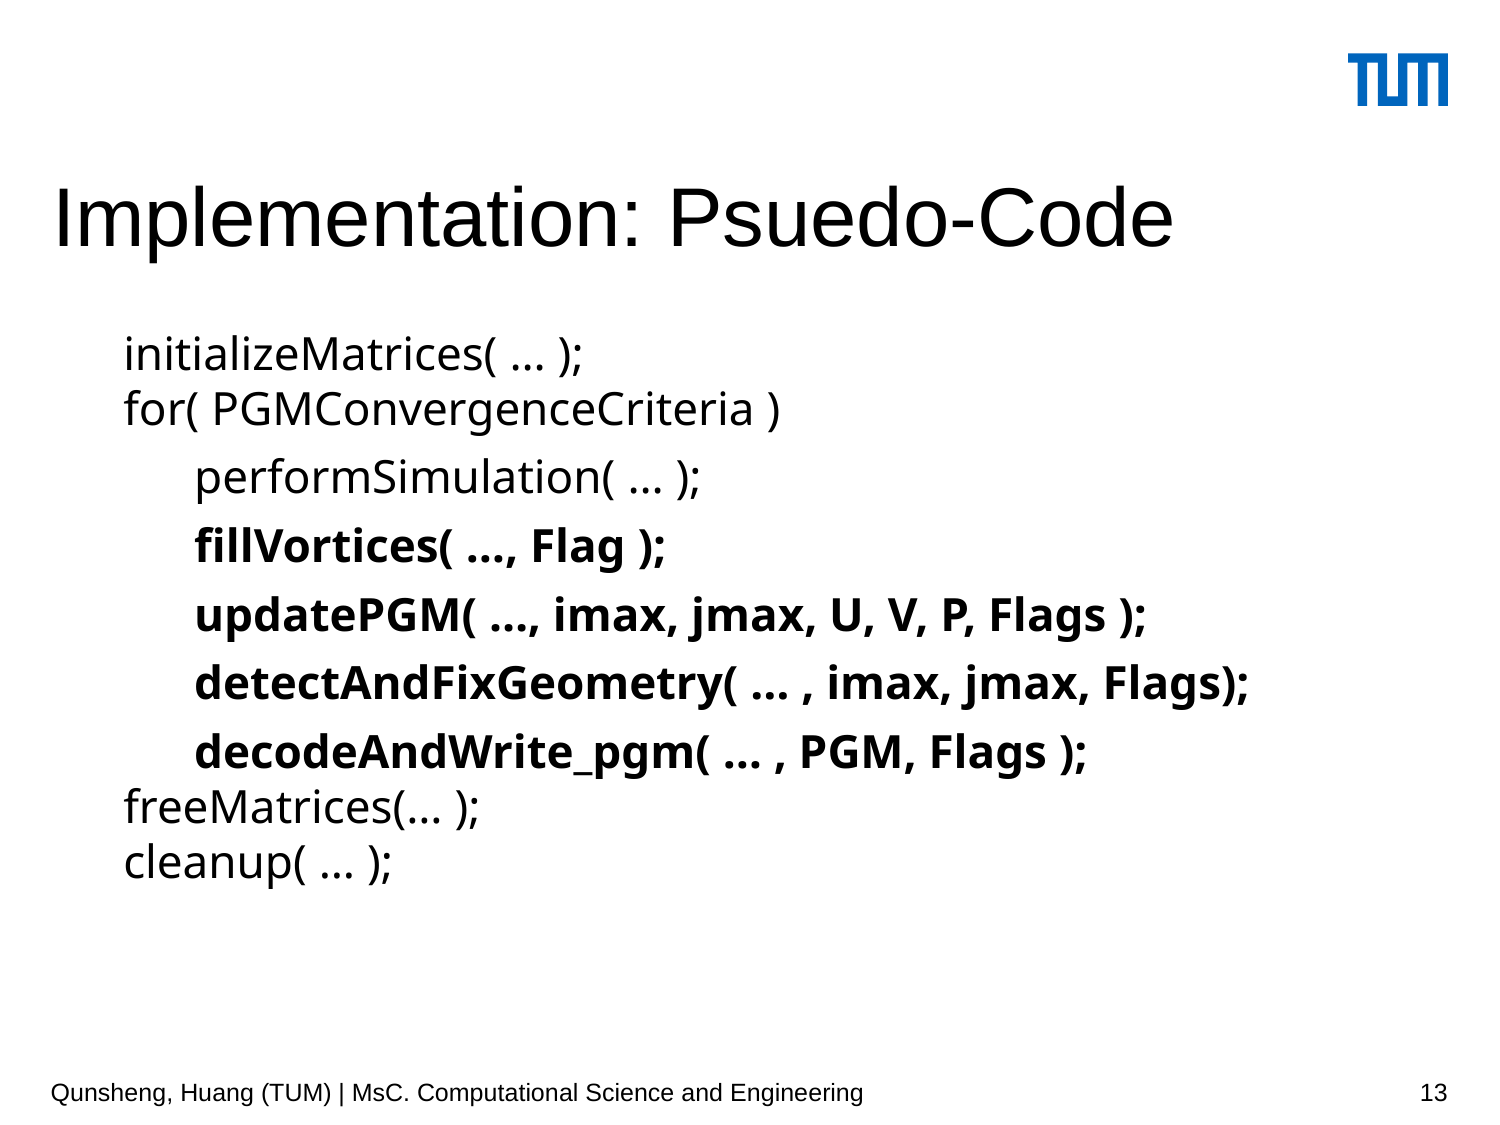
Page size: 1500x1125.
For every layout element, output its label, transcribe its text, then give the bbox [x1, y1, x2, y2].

slide_number <number> [1112, 1061, 1448, 1122]
list initializeMatrices( … ); for( PGMConvergenceCriteria ) performSimulation( … ); fillVortices( …, Flag ); updatePGM( …, imax, jmax, U, V, P, Flags ); detectAndFixGeometry( … , imax, jmax, Flags); decodeAndWrite_pgm( … , PGM, Flags ); freeMatrices(… ); cleanup( … ); [52, 324, 1351, 1096]
text_box Qunsheng, Huang (TUM) | MsC. Computational Science and Engineering [50, 1061, 1112, 1122]
title Implementation: Psuedo-Code [52, 163, 1449, 231]
